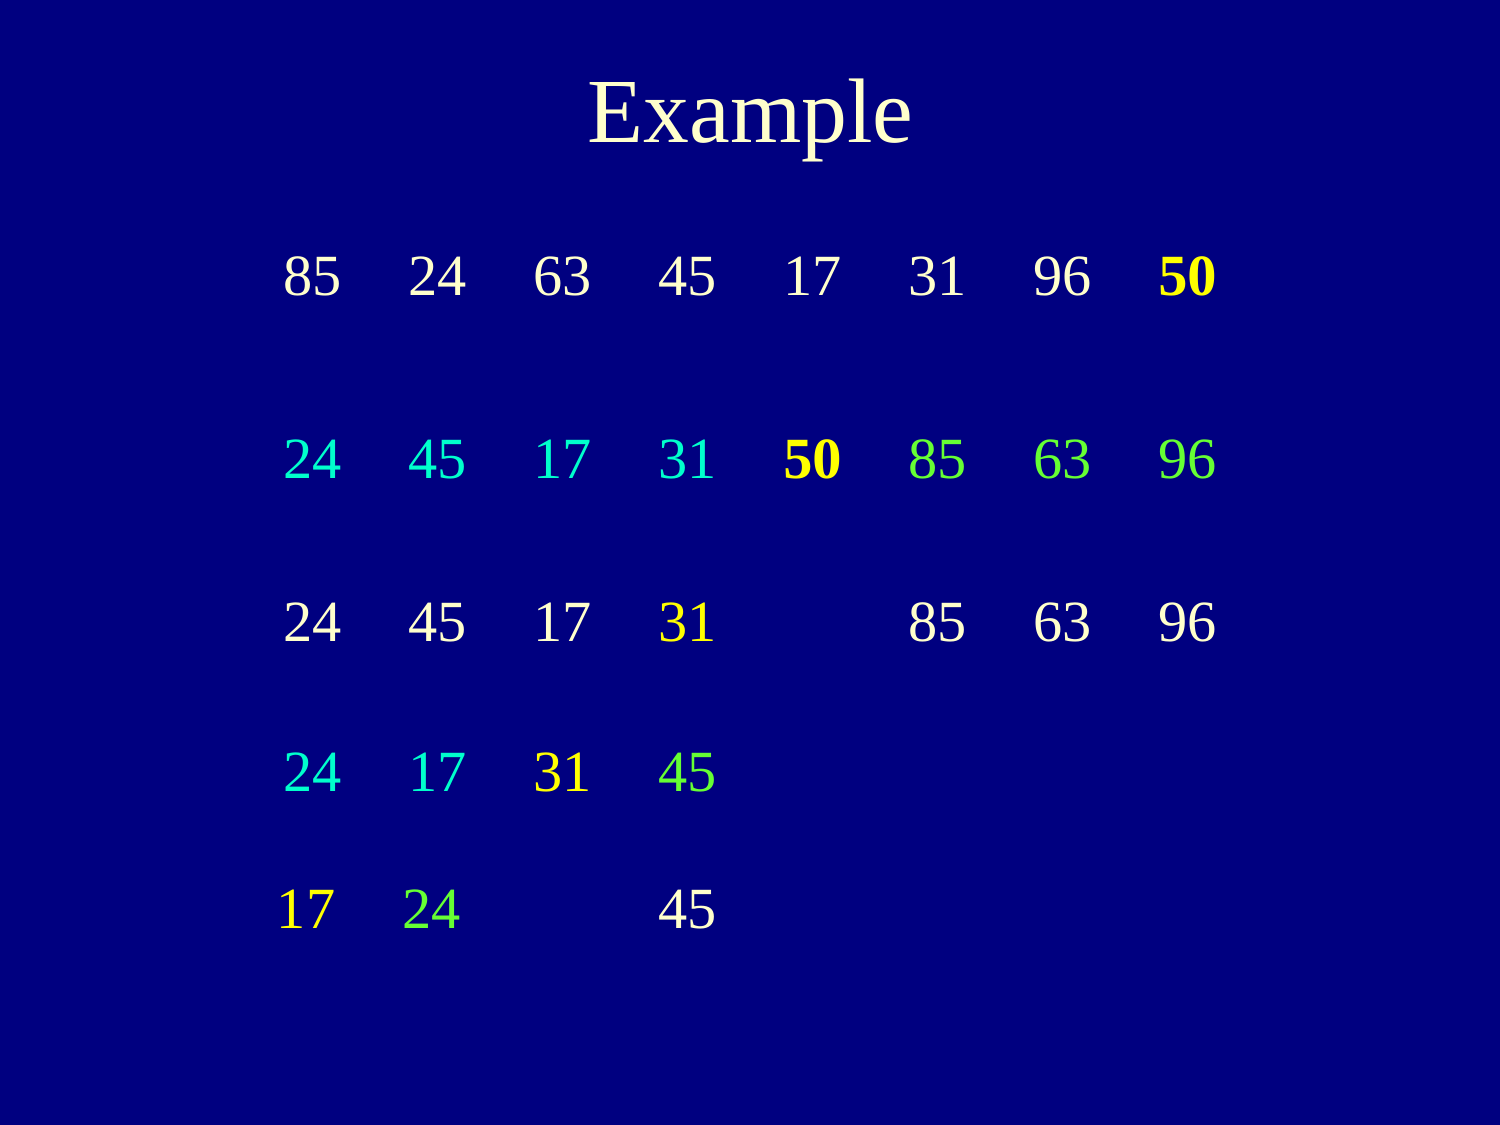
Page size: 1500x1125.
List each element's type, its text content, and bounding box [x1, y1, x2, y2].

table_header 24 [362, 863, 500, 962]
table_header 24 [250, 413, 375, 512]
title Example [22, 43, 1480, 169]
table_header 50 [1125, 229, 1250, 325]
table_header 63 [500, 229, 625, 325]
table_header 17 [500, 575, 625, 675]
table_header 63 [1000, 413, 1125, 512]
table_header 24 [250, 725, 375, 825]
table_header 63 [1000, 575, 1125, 675]
table_header 45 [375, 413, 500, 512]
table_header 24 [375, 229, 500, 325]
table_header 96 [1125, 413, 1250, 512]
table_header 31 [625, 413, 750, 512]
table_header 85 [250, 229, 375, 325]
table_header 85 [875, 413, 1000, 512]
table_header 17 [500, 413, 625, 512]
table_header 31 [500, 725, 625, 825]
table_header 45 [375, 575, 500, 675]
table_header 85 [875, 575, 1000, 675]
table_header 31 [875, 229, 1000, 325]
table_header 45 [625, 229, 750, 325]
table_header 17 [375, 725, 500, 825]
table_header 50 [750, 413, 875, 512]
table_header 96 [1125, 575, 1250, 675]
table_header 96 [1000, 229, 1125, 325]
table_header 45 [625, 725, 750, 825]
table_header 24 [250, 575, 375, 675]
table_header 17 [750, 229, 875, 325]
table_header 45 [625, 863, 750, 962]
table_header 31 [625, 575, 750, 675]
table_header 17 [250, 863, 362, 962]
